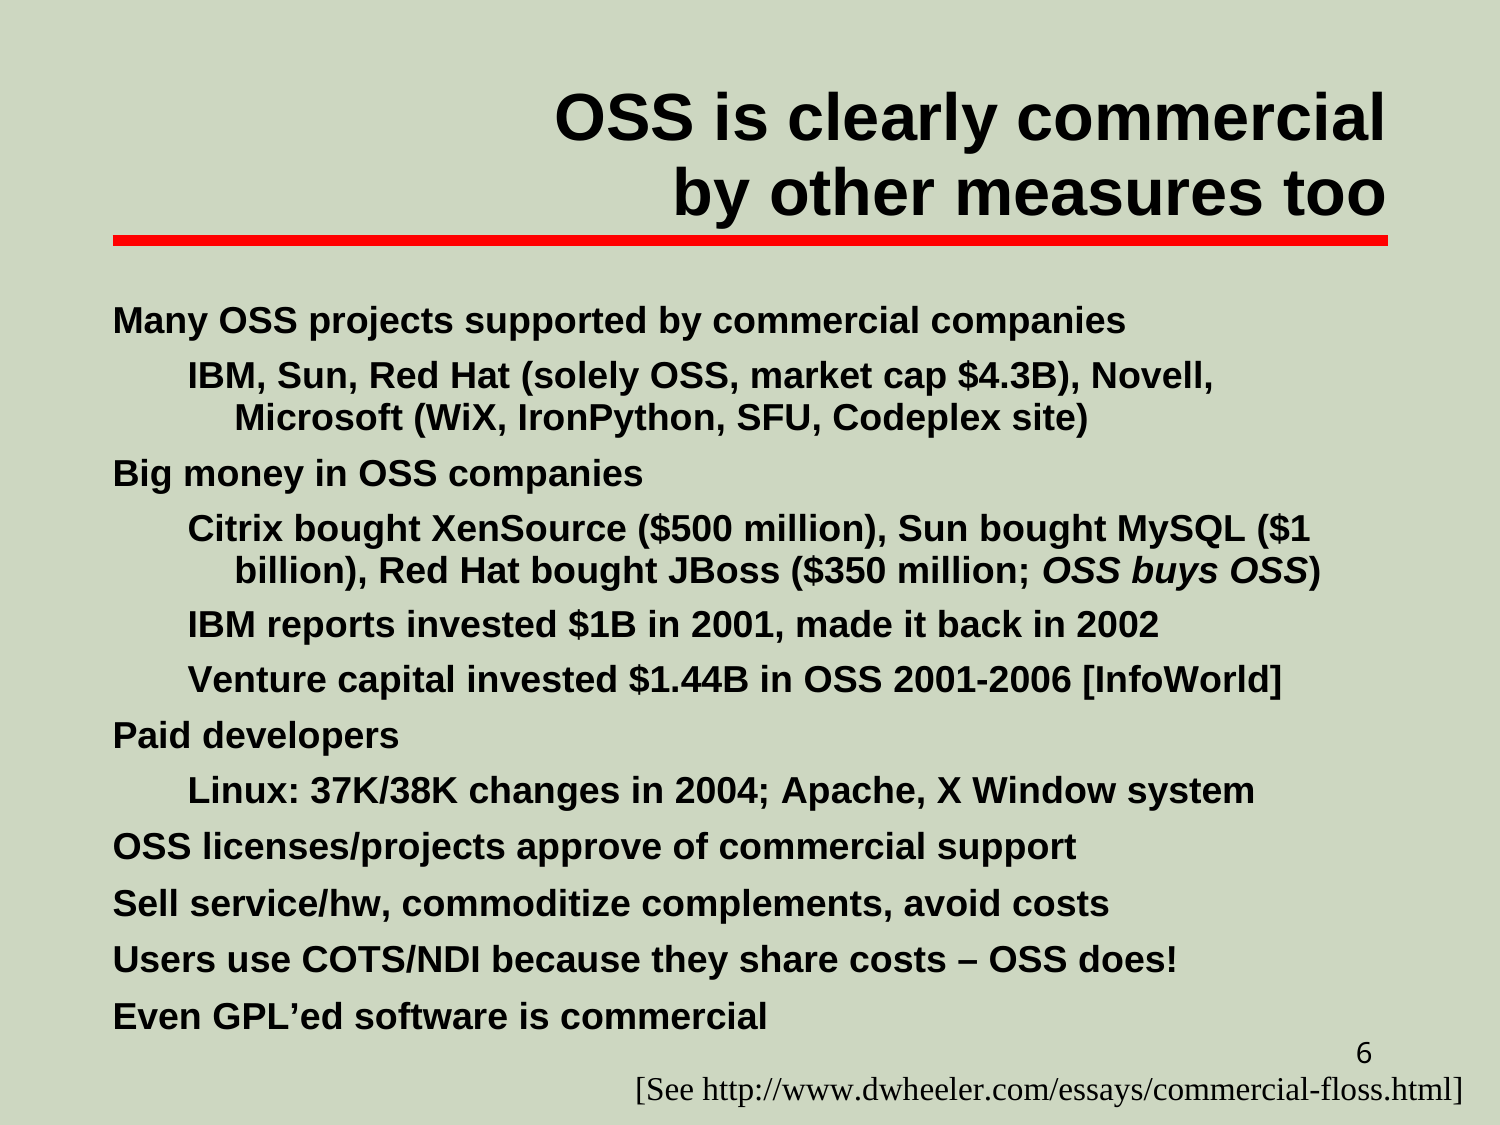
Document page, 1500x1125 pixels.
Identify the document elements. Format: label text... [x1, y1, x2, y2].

list Many OSS projects supported by commercial companies IBM, Sun, Red Hat (solely OSS, market cap $4.3B), Novell, Microsoft (WiX, IronPython, SFU, Codeplex site) Big money in OSS companies Citrix bought XenSource ($500 million), Sun bought MySQL ($1 billion), Red Hat bought JBoss ($350 million; OSS buys OSS) IBM reports invested $1B in 2001, made it back in 2002 Venture capital invested $1.44B in OSS 2001-2006 [InfoWorld] Paid developers Linux: 37K/38K changes in 2004; Apache, X Window system OSS licenses/projects approve of commercial support Sell service/hw, commoditize complements, avoid costs Users use COTS/NDI because they share costs – OSS does! Even GPL’ed software is commercial [112, 299, 1388, 1038]
title OSS is clearly commercial by other measures too [337, 79, 1388, 230]
text_box [See http://www.dwheeler.com/essays/commercial-floss.html] [599, 1069, 1500, 1108]
